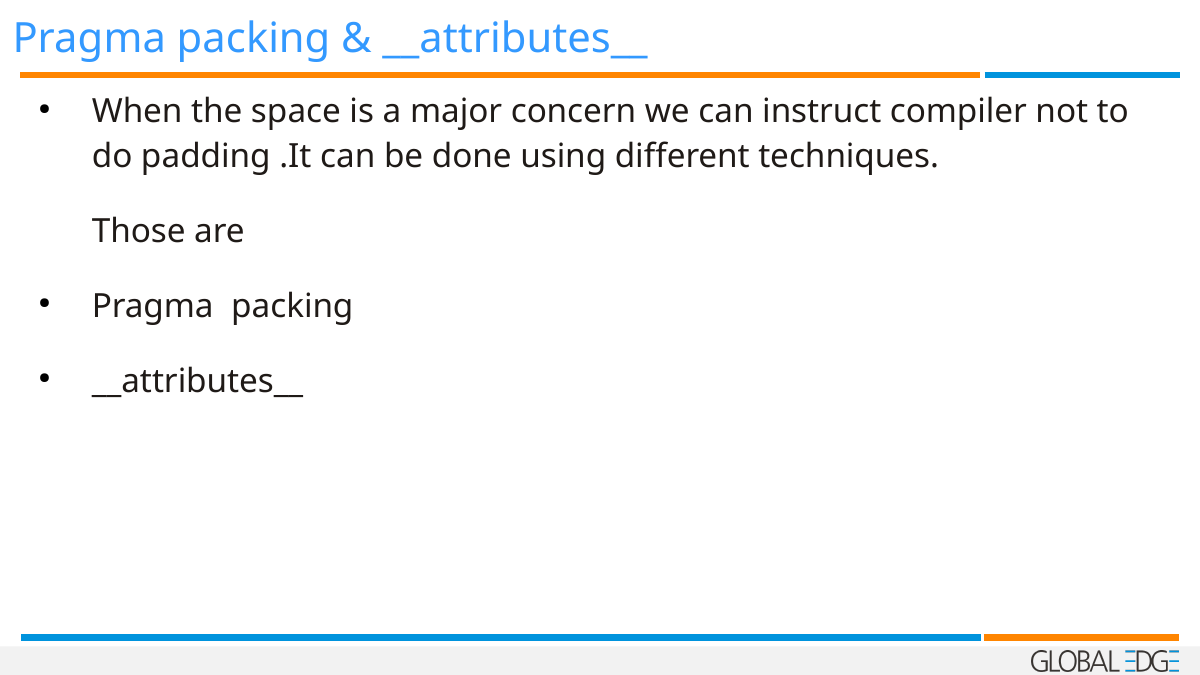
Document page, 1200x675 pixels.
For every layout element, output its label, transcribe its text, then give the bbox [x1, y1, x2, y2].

title Pragma packing & __attributes__ [12, 9, 1088, 63]
picture [1031, 650, 1179, 672]
list When the space is a major concern we can instruct compiler not to do padding .It can be done using different techniques. Those are Pragma packing __attributes__ [21, 86, 1170, 627]
